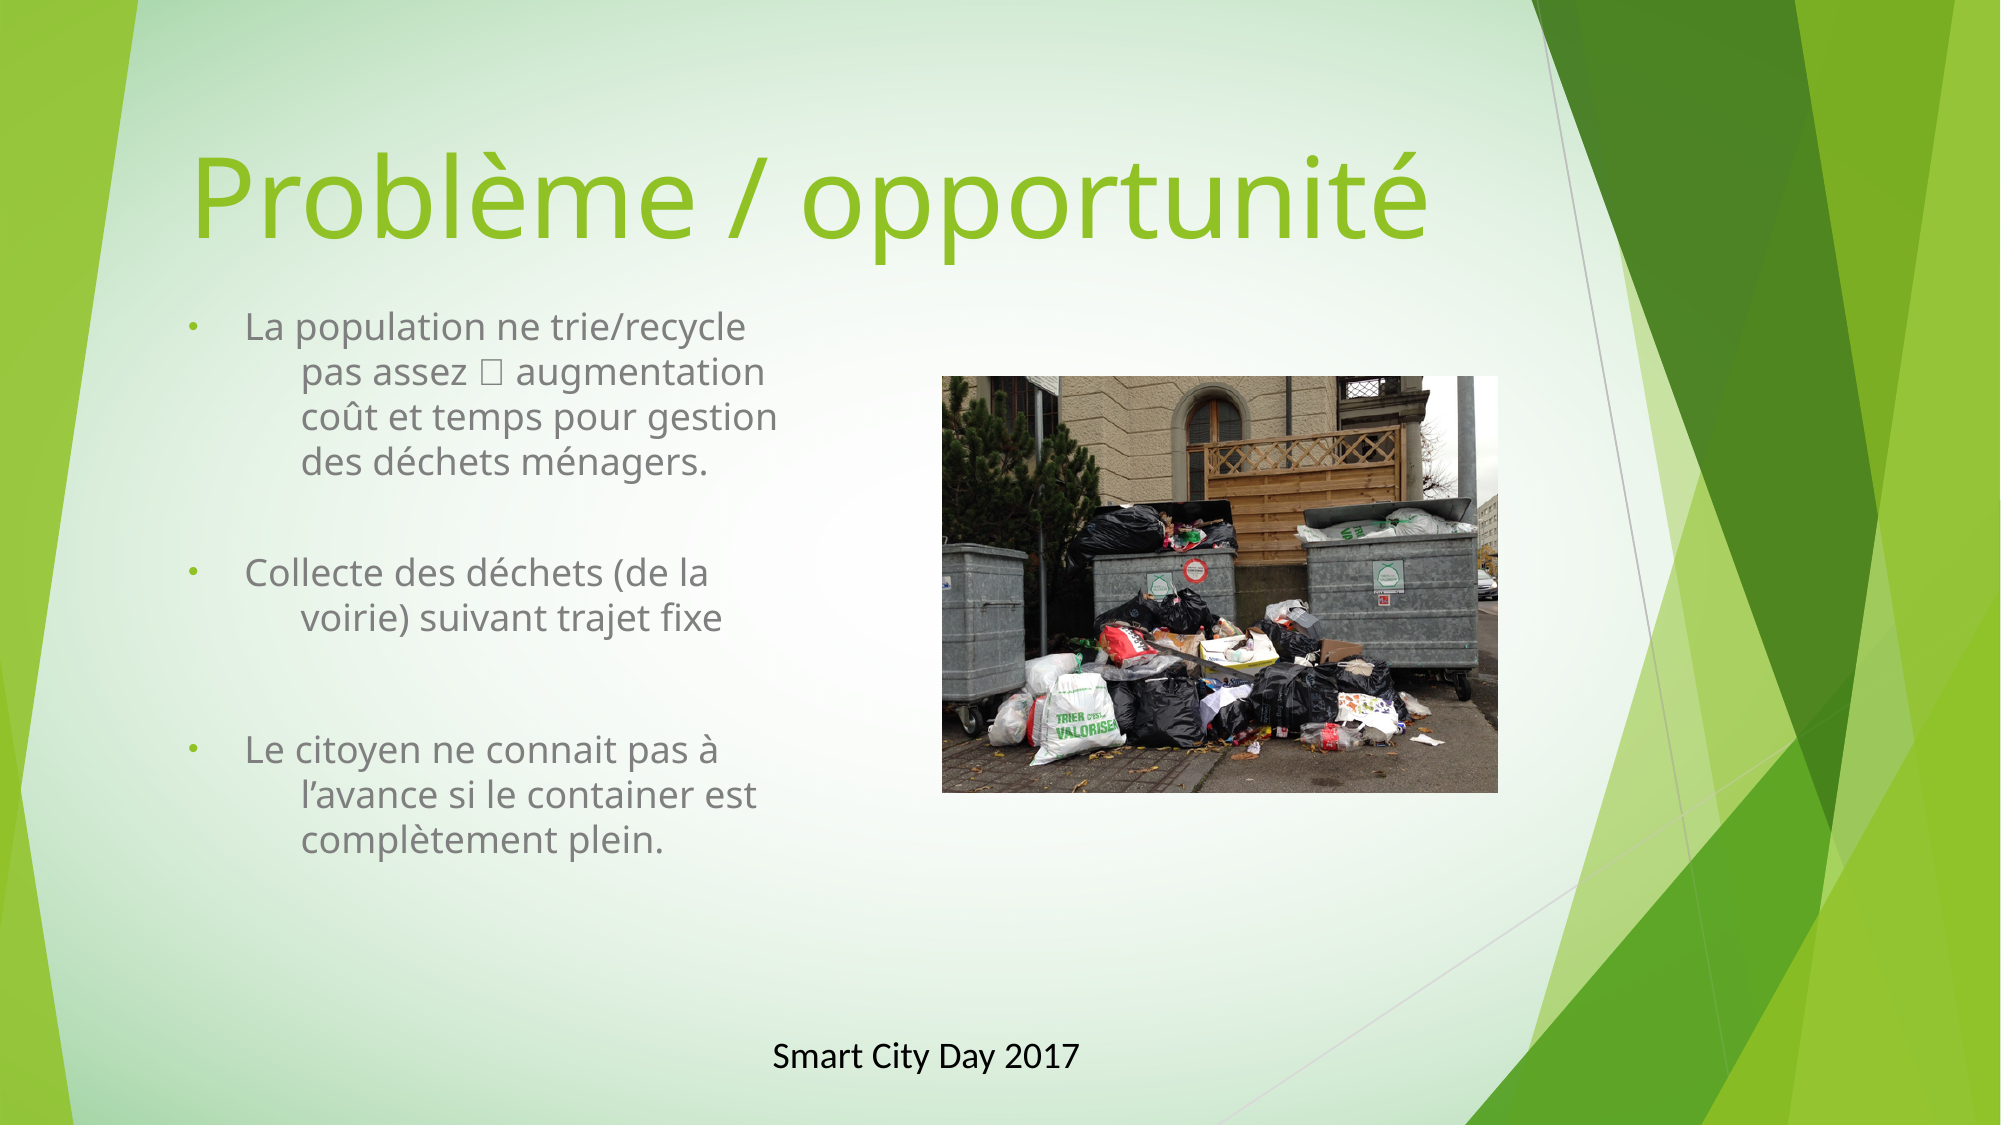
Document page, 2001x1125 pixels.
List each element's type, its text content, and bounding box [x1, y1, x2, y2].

text_box Smart City Day 2017 [757, 1023, 1167, 1125]
subtitle La population ne trie/recycle pas assez  augmentation coût et temps pour gestion des déchets ménagers. Collecte des déchets (de la voirie) suivant trajet fixe Le citoyen ne connait pas à l’avance si le container est complètement plein. [173, 295, 812, 875]
picture [942, 376, 1498, 793]
title Problème / opportunité [173, 98, 1498, 269]
